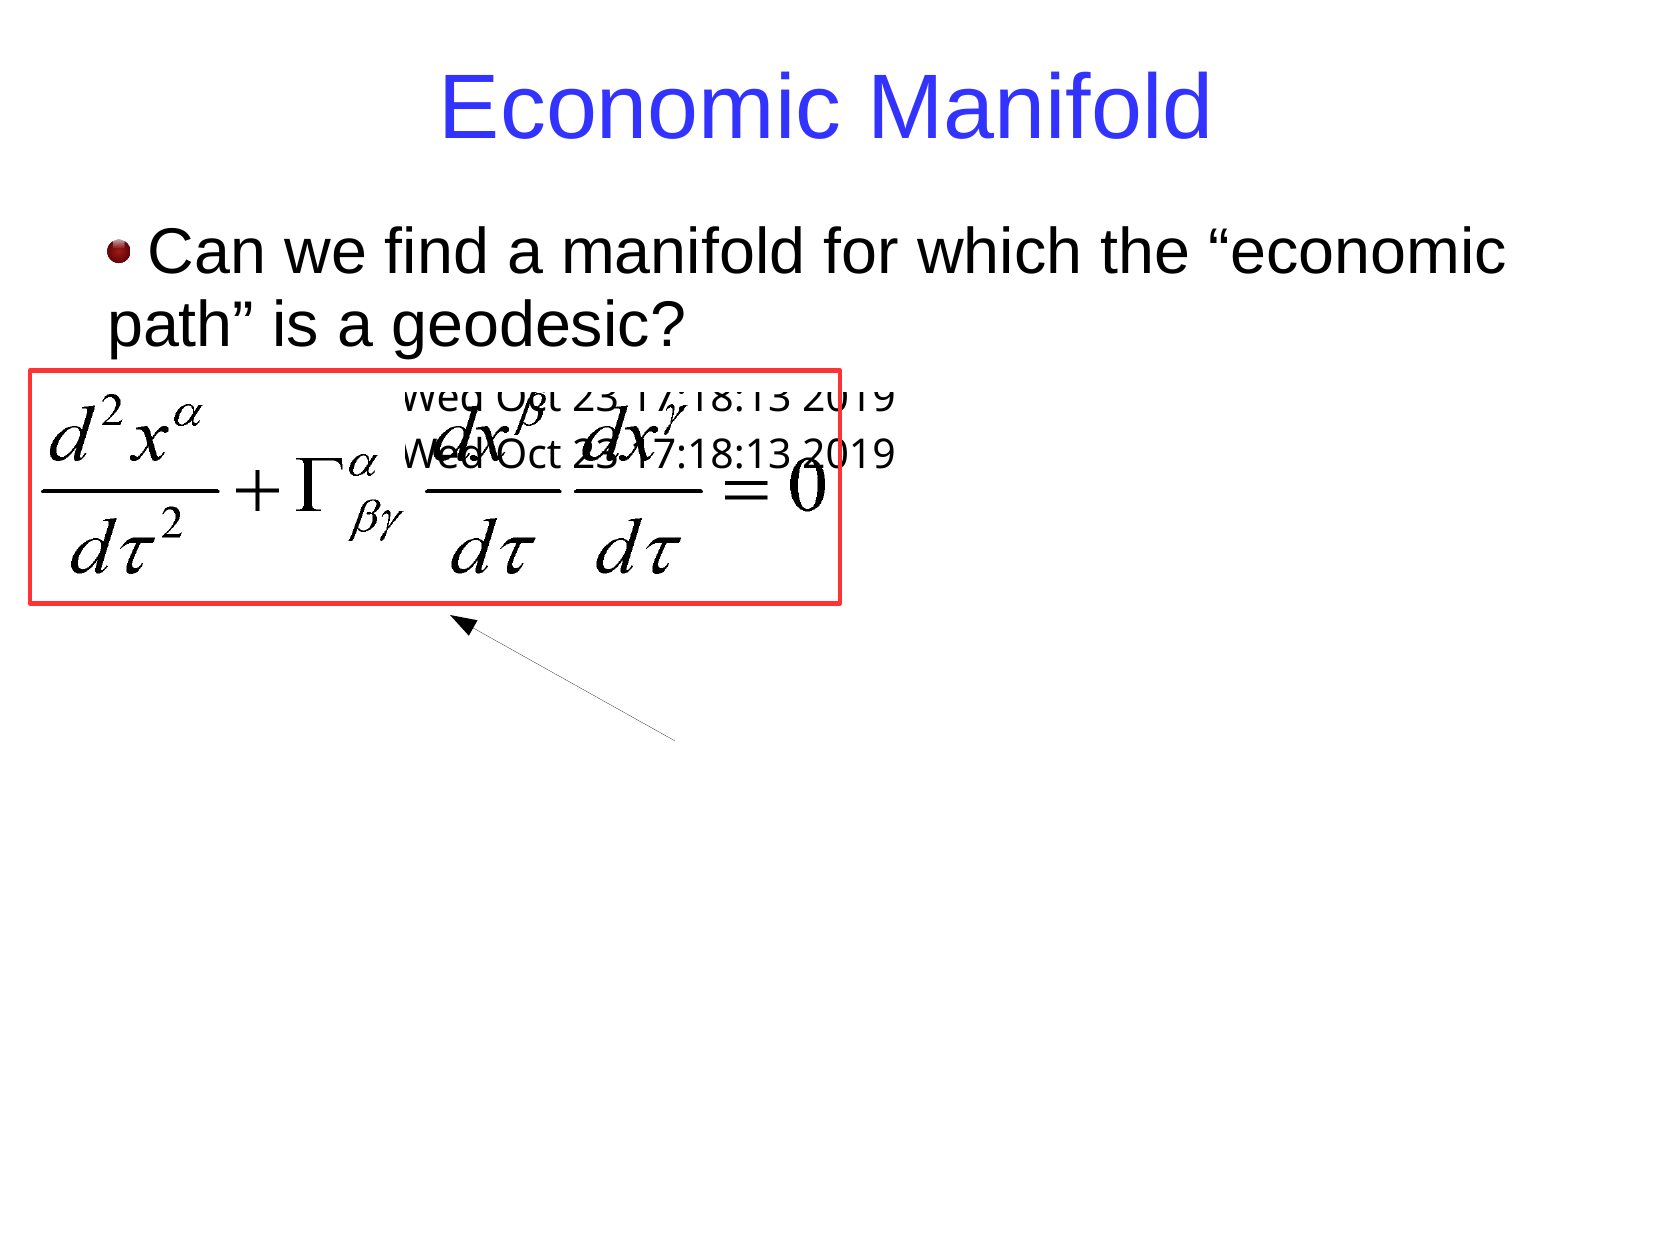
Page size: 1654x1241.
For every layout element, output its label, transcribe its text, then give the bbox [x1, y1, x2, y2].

picture [41, 392, 838, 601]
list Can we find a manifold for which the “economic path” is a geodesic? [90, 215, 1579, 361]
title Economic Manifold [82, 49, 1571, 166]
picture [405, 392, 1471, 1201]
